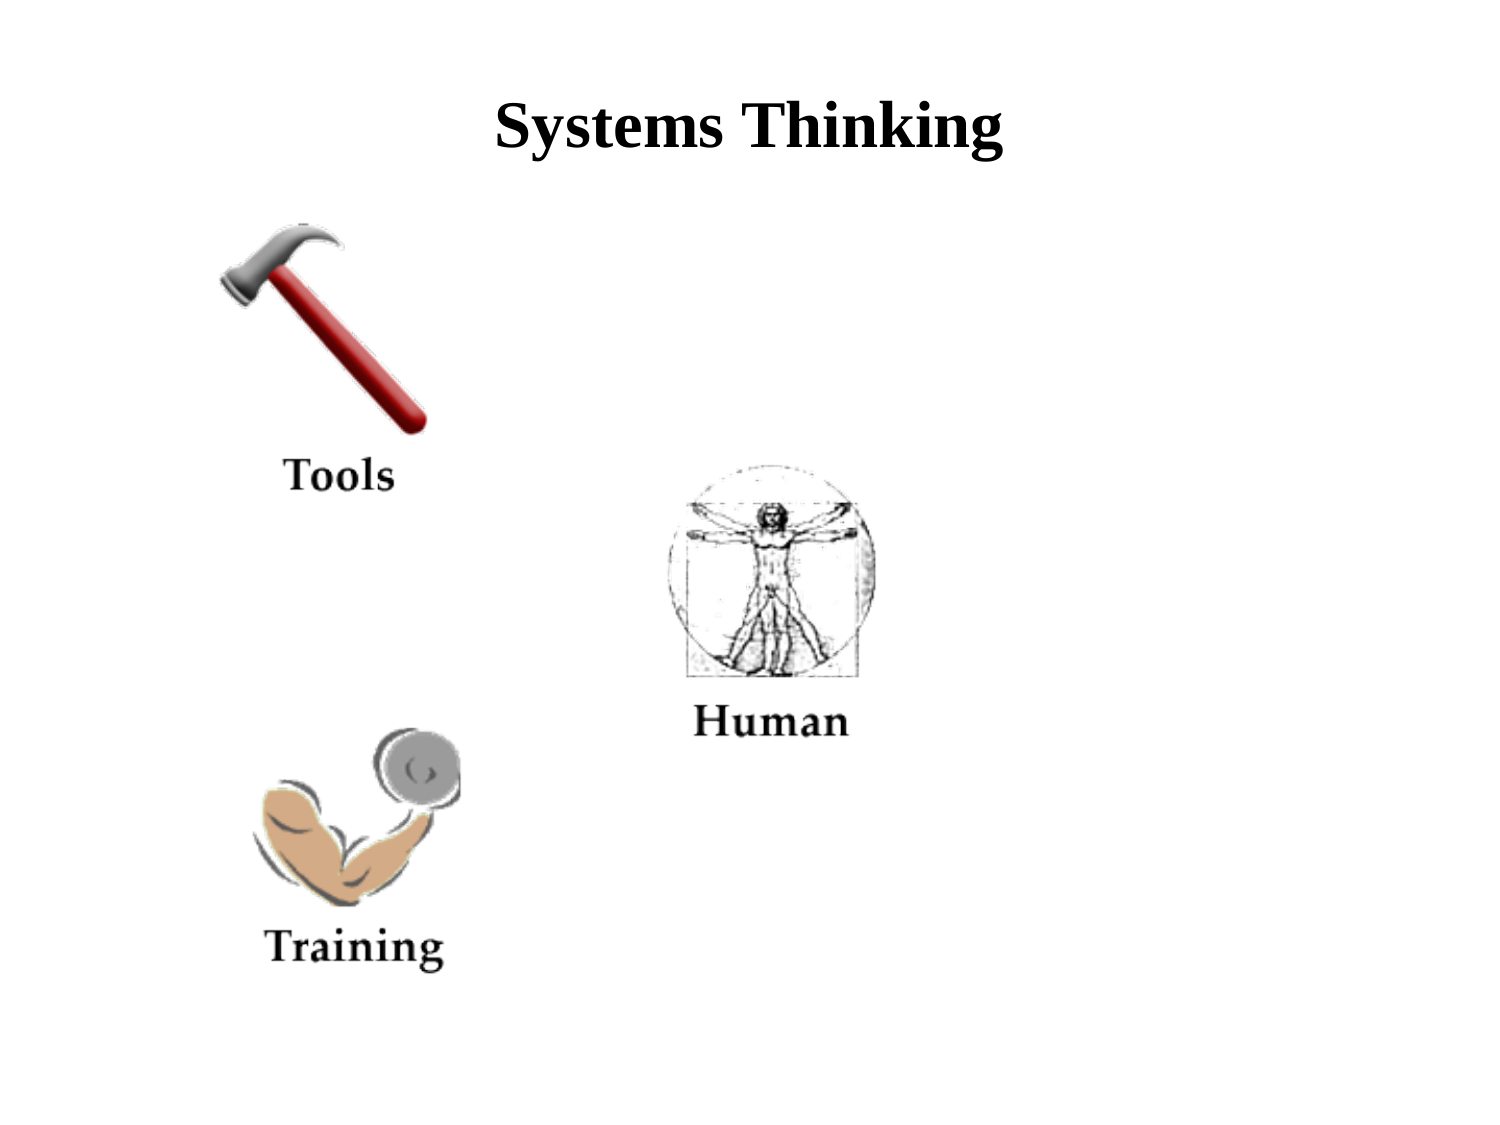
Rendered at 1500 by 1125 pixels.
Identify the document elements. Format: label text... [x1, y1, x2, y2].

picture [132, 184, 1383, 1018]
title Systems Thinking [112, 35, 1387, 223]
